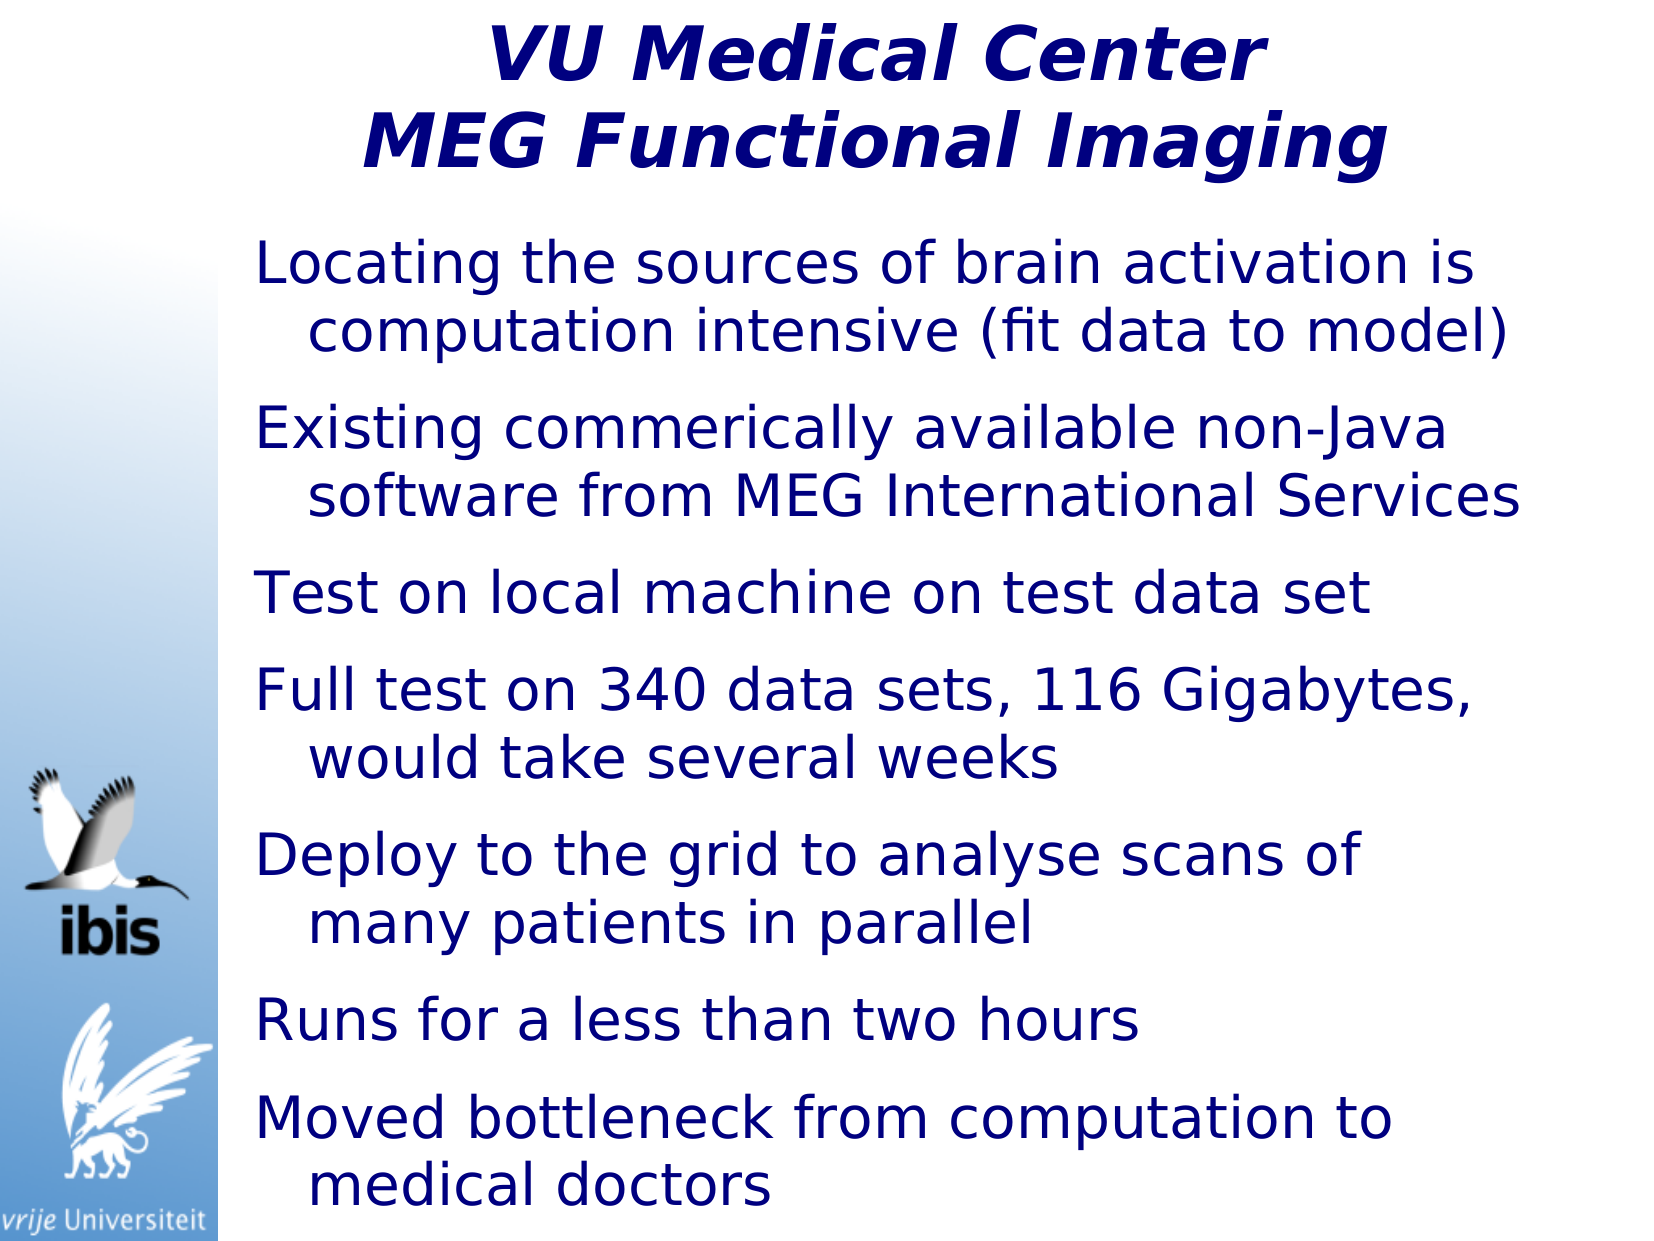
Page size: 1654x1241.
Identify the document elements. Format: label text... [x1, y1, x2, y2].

list Locating the sources of brain activation is computation intensive (fit data to model) Existing commerically available non-Java software from MEG International Services Test on local machine on test data set Full test on 340 data sets, 116 Gigabytes, would take several weeks Deploy to the grid to analyse scans of many patients in parallel Runs for a less than two hours Moved bottleneck from computation to medical doctors [236, 229, 1534, 1220]
title VU Medical Center MEG Functional Imaging [219, 0, 1534, 202]
picture [0, 0, 218, 1241]
